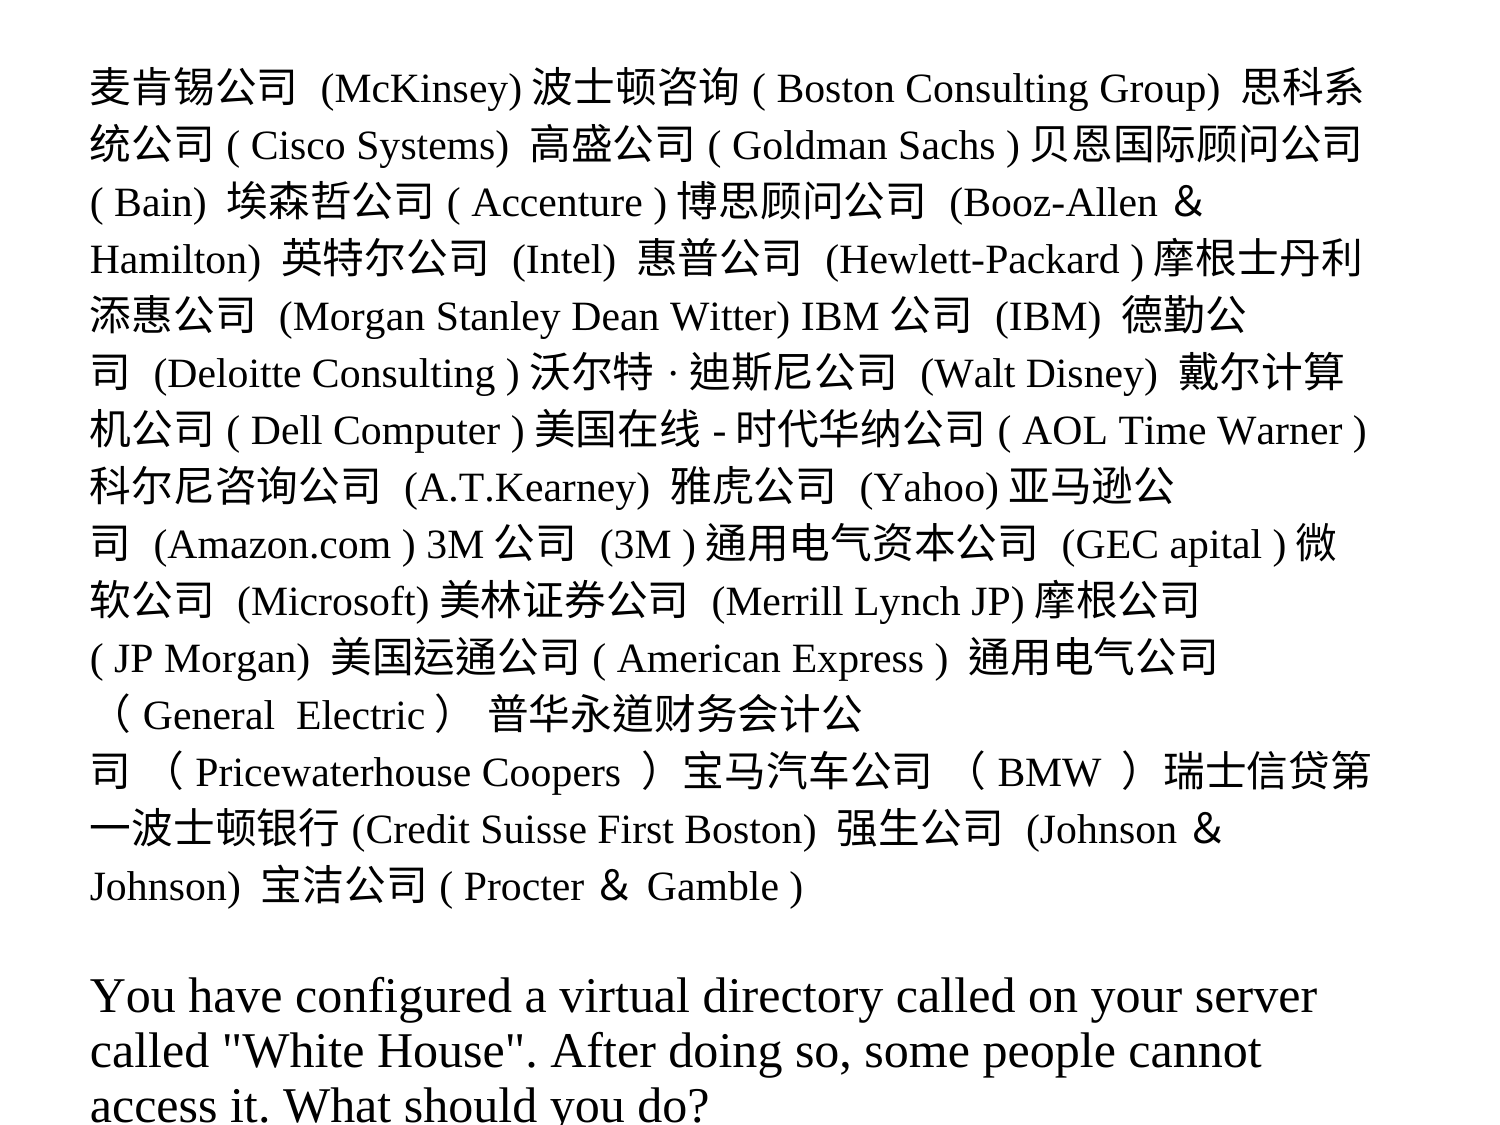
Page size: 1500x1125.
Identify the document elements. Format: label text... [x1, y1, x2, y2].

text_box 麦肯锡公司 (McKinsey)波士顿咨询( Boston Consulting Group) 思科系统公司( Cisco Systems) 高盛公司( Goldman Sachs )贝恩国际顾问公司( Bain) 埃森哲公司( Accenture )博思顾问公司 (Booz-Allen＆Hamilton) 英特尔公司 (Intel) 惠普公司 (Hewlett-Packard )摩根士丹利添惠公司 (Morgan Stanley Dean Witter) IBM公司 (IBM) 德勤公司 (Deloitte Consulting )沃尔特·迪斯尼公司 (Walt Disney) 戴尔计算机公司( Dell Computer )美国在线-时代华纳公司( AOL Time Warner )科尔尼咨询公司 (A.T.Kearney) 雅虎公司 (Yahoo)亚马逊公司 (Amazon.com ) 3M公司 (3M )通用电气资本公司 (GEC apital )微软公司 (Microsoft)美林证券公司 (Merrill Lynch JP)摩根公司( JP Morgan) 美国运通公司( American Express ) 通用电气公司（General Electric） 普华永道财务会计公司 （Pricewaterhouse Coopers ）宝马汽车公司 （BMW ）瑞士信贷第一波士顿银行(Credit Suisse First Boston) 强生公司 (Johnson＆Johnson) 宝洁公司( Procter＆Gamble ) You have configured a virtual directory called on your server called "White House". After doing so, some people cannot access it. What should you do? A. Change the name to “white house” B. Change the name to “Whitehorse” C. ……. D. ……. [74, 50, 1388, 1125]
